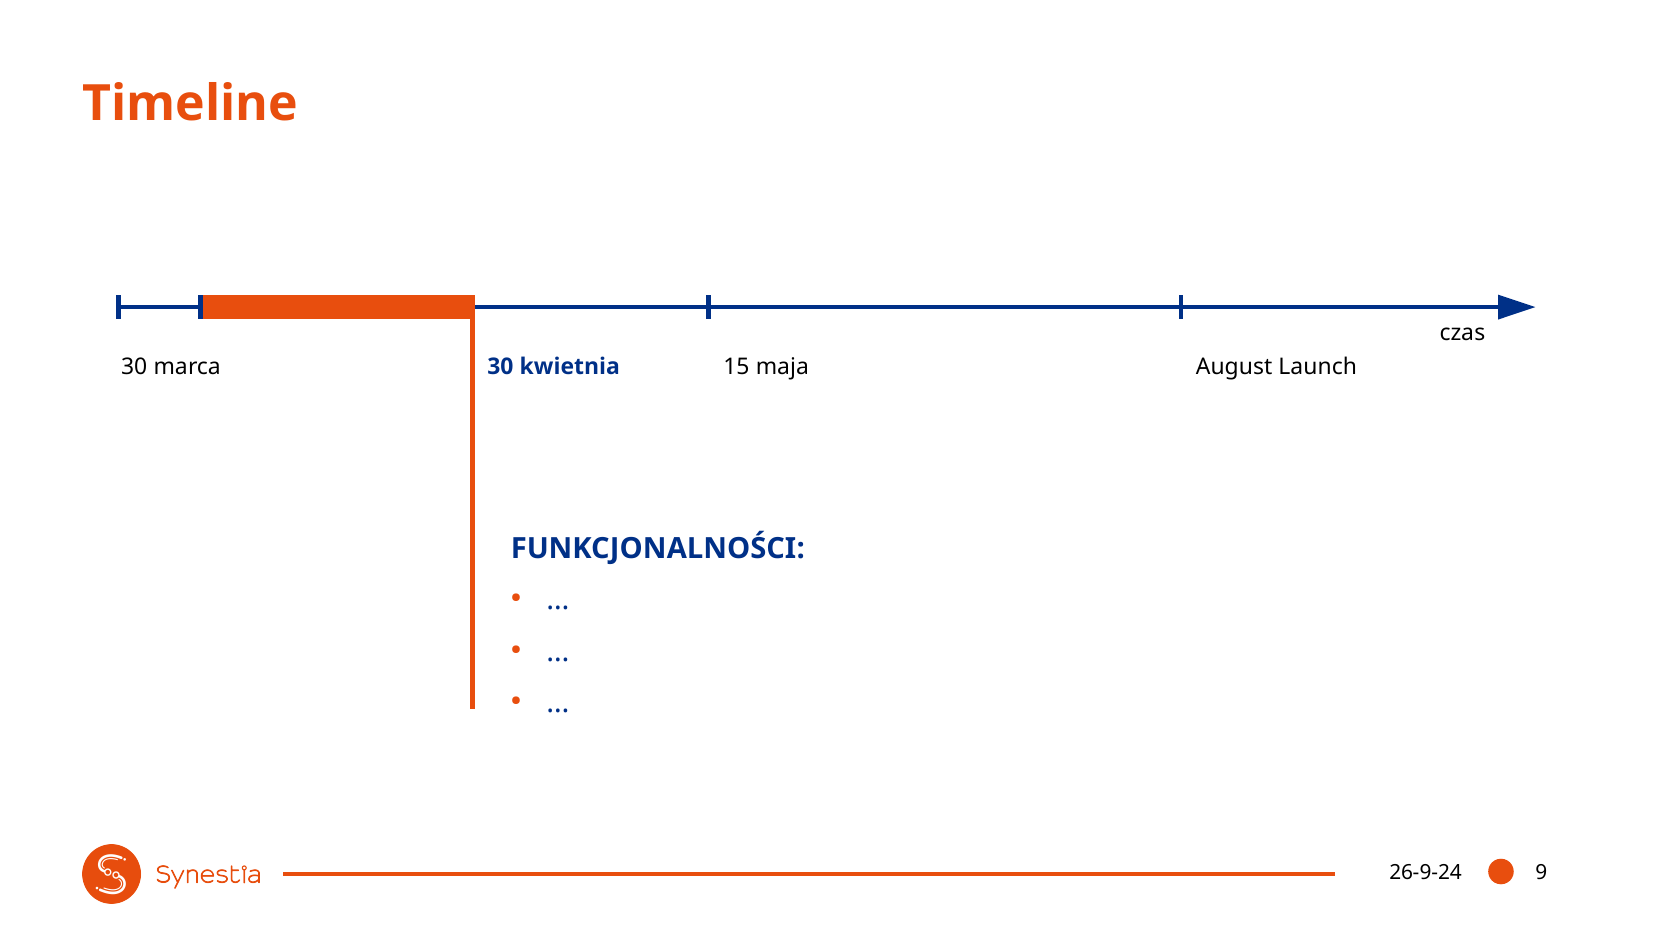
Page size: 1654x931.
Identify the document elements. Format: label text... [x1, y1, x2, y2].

text_box August Launch [1181, 342, 1394, 386]
text_box [203, 295, 470, 319]
text_box 15 maja [708, 342, 922, 386]
text_box 30 marca [106, 342, 319, 386]
text_box 30 kwietnia [475, 342, 686, 386]
title Timeline [82, 37, 1571, 166]
text_box FUNKCJONALNOŚCI: … … … [496, 519, 1536, 761]
picture [82, 844, 260, 904]
text_box czas [1311, 311, 1501, 355]
